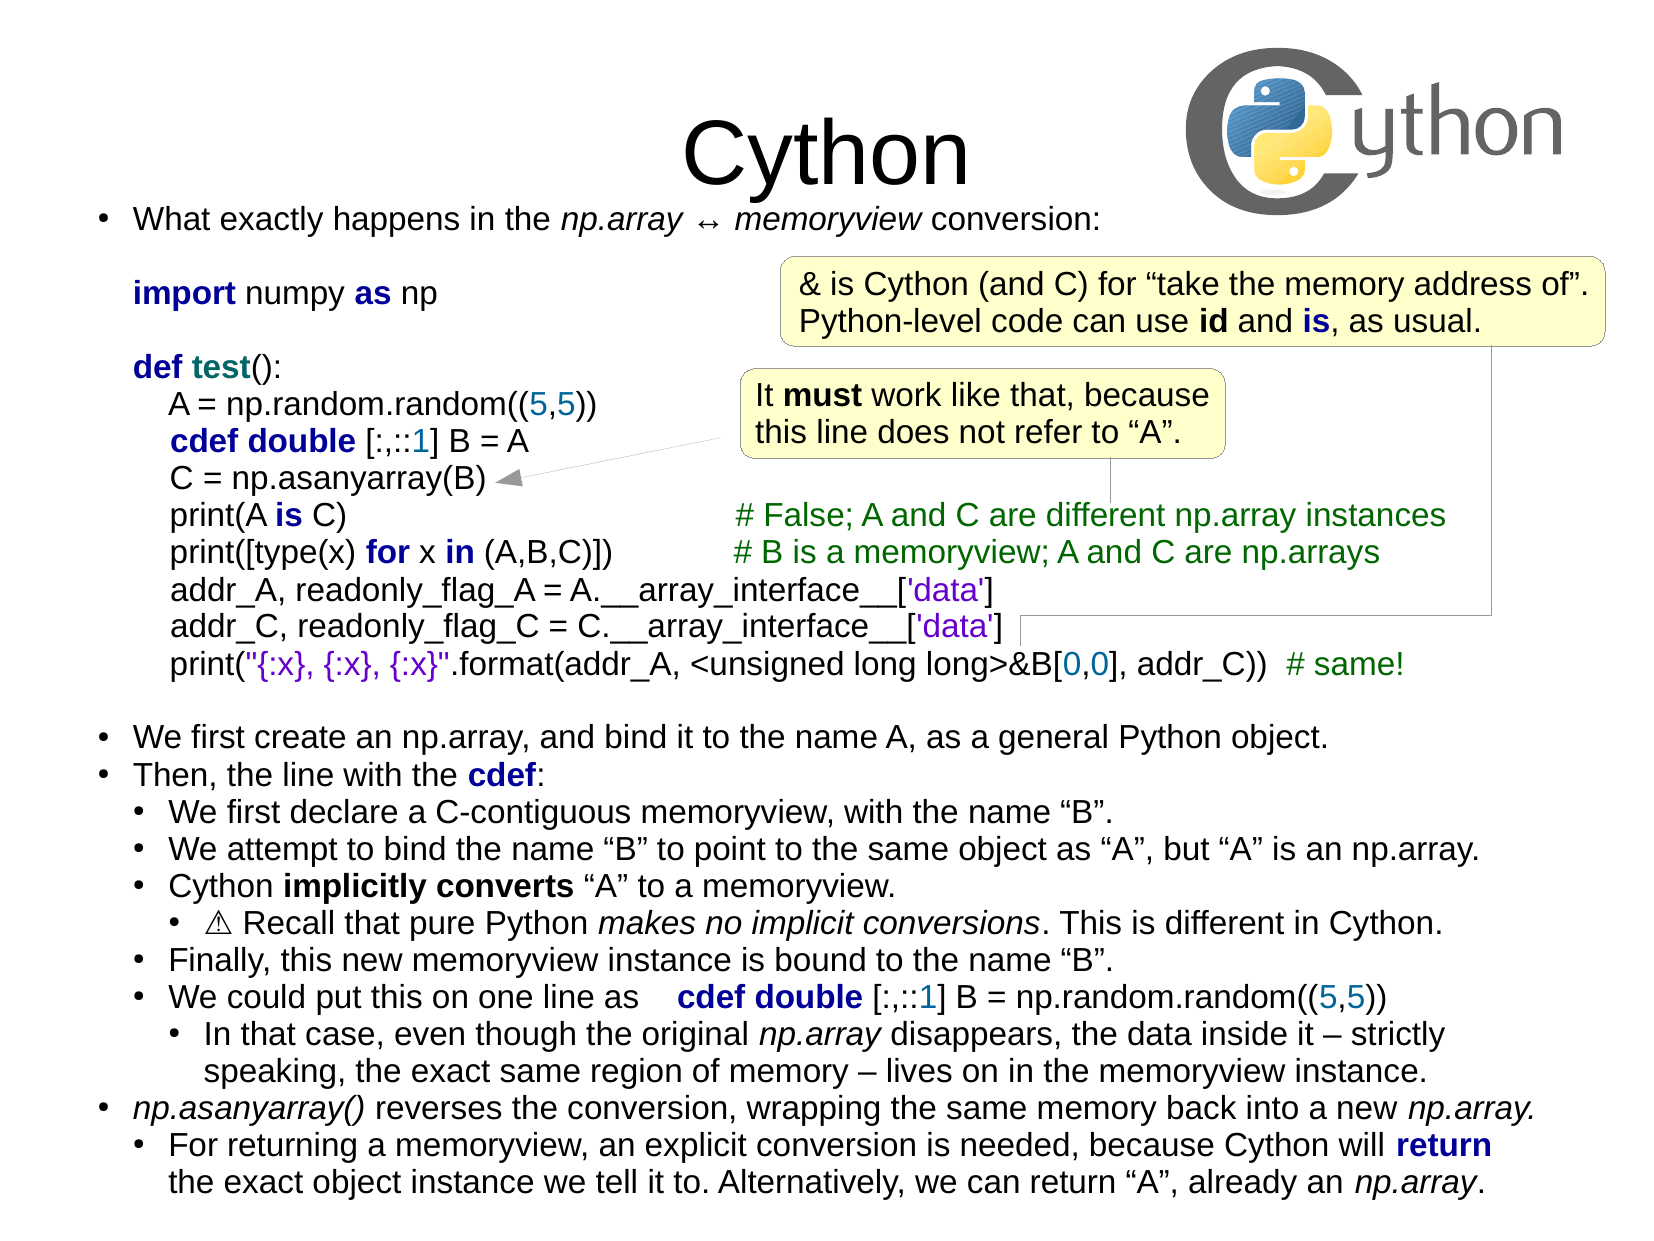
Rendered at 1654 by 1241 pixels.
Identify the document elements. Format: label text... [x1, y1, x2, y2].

picture [1185, 47, 1561, 216]
text_box & is Cython (and C) for “take the memory address of”. Python-level code can use id and is, as usual. [784, 258, 1606, 349]
title Cython [1561, 49, 1571, 257]
text_box What exactly happens in the np.array ↔ memoryview conversion: import numpy as np def test(): A = np.random.random((5,5)) cdef double [:,::1] B = A C = np.asanyarray(B) print(A is C) # False; A and C are different np.array instances print([type(x) for x in (A,B,C)]) # B is a memoryview; A and C are np.arrays addr_A, readonly_flag_A = A.__array_interface__['data'] addr_C, readonly_flag_C = C.__array_interface__['data'] print("{:x}, {:x}, {:x}".format(addr_A, <unsigned long long>&B[0,0], addr_C)) # same! We first create an np.array, and bind it to the name A, as a general Python object. Then, the line with the cdef: We first declare a C-contiguous memoryview, with the name “B”. We attempt to bind the name “B” to point to the same object as “A”, but “A” is an np.array. Cython implicitly converts “A” to a memoryview. ⚠ Recall that pure Python makes no implicit conversions. This is different in Cython. Finally, this new memoryview instance is bound to the name “B”. We could put this on one line as cdef double [:,::1] B = np.random.random((5,5)) In that case, even though the original np.array disappears, the data inside it – strictly speaking, the exact same region of memory – lives on in the memoryview instance. np.asanyarray() reverses the conversion, wrapping the same memory back into a new np.array. For returning a memoryview, an explicit conversion is needed, because Cython will return the exact object instance we tell it to. Alternatively, we can return “A”, already an np.array. [82, 193, 1561, 1221]
text_box It must work like that, because this line does not refer to “A”. [740, 368, 1231, 459]
title Cython [82, 49, 1185, 193]
